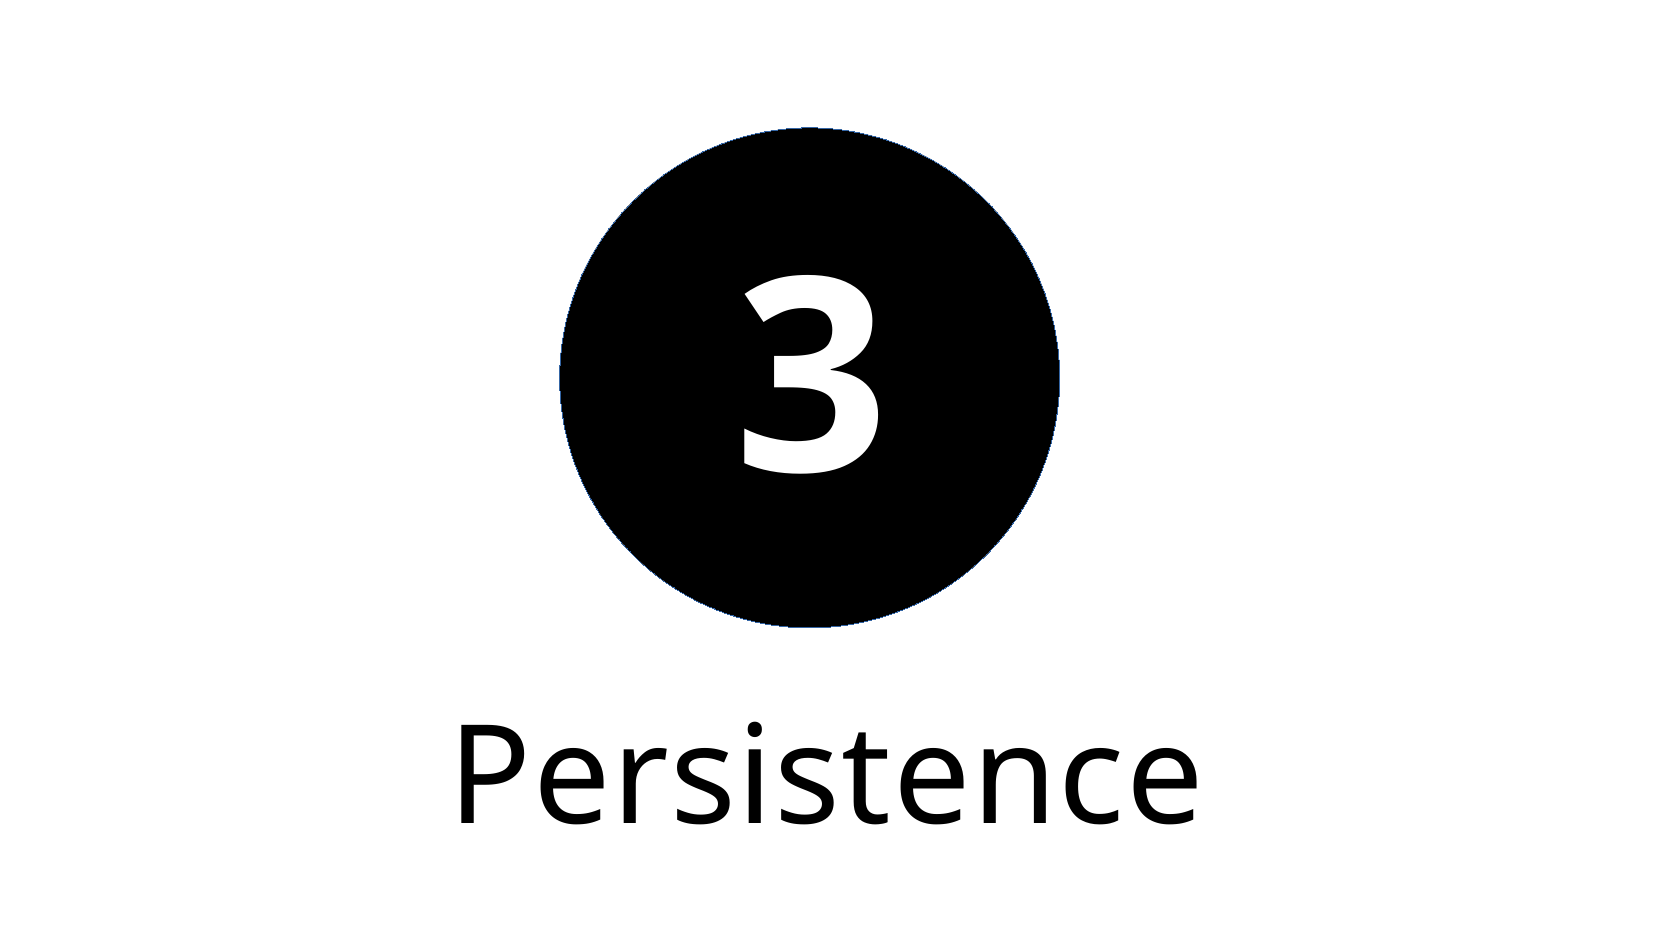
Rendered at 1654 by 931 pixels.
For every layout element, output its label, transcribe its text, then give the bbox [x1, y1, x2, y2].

text_box [559, 215, 620, 541]
title 3 [620, 139, 1003, 593]
text_box [1003, 219, 1060, 537]
title Persistence [127, 686, 1527, 854]
text_box [735, 127, 884, 139]
text_box [682, 593, 938, 628]
